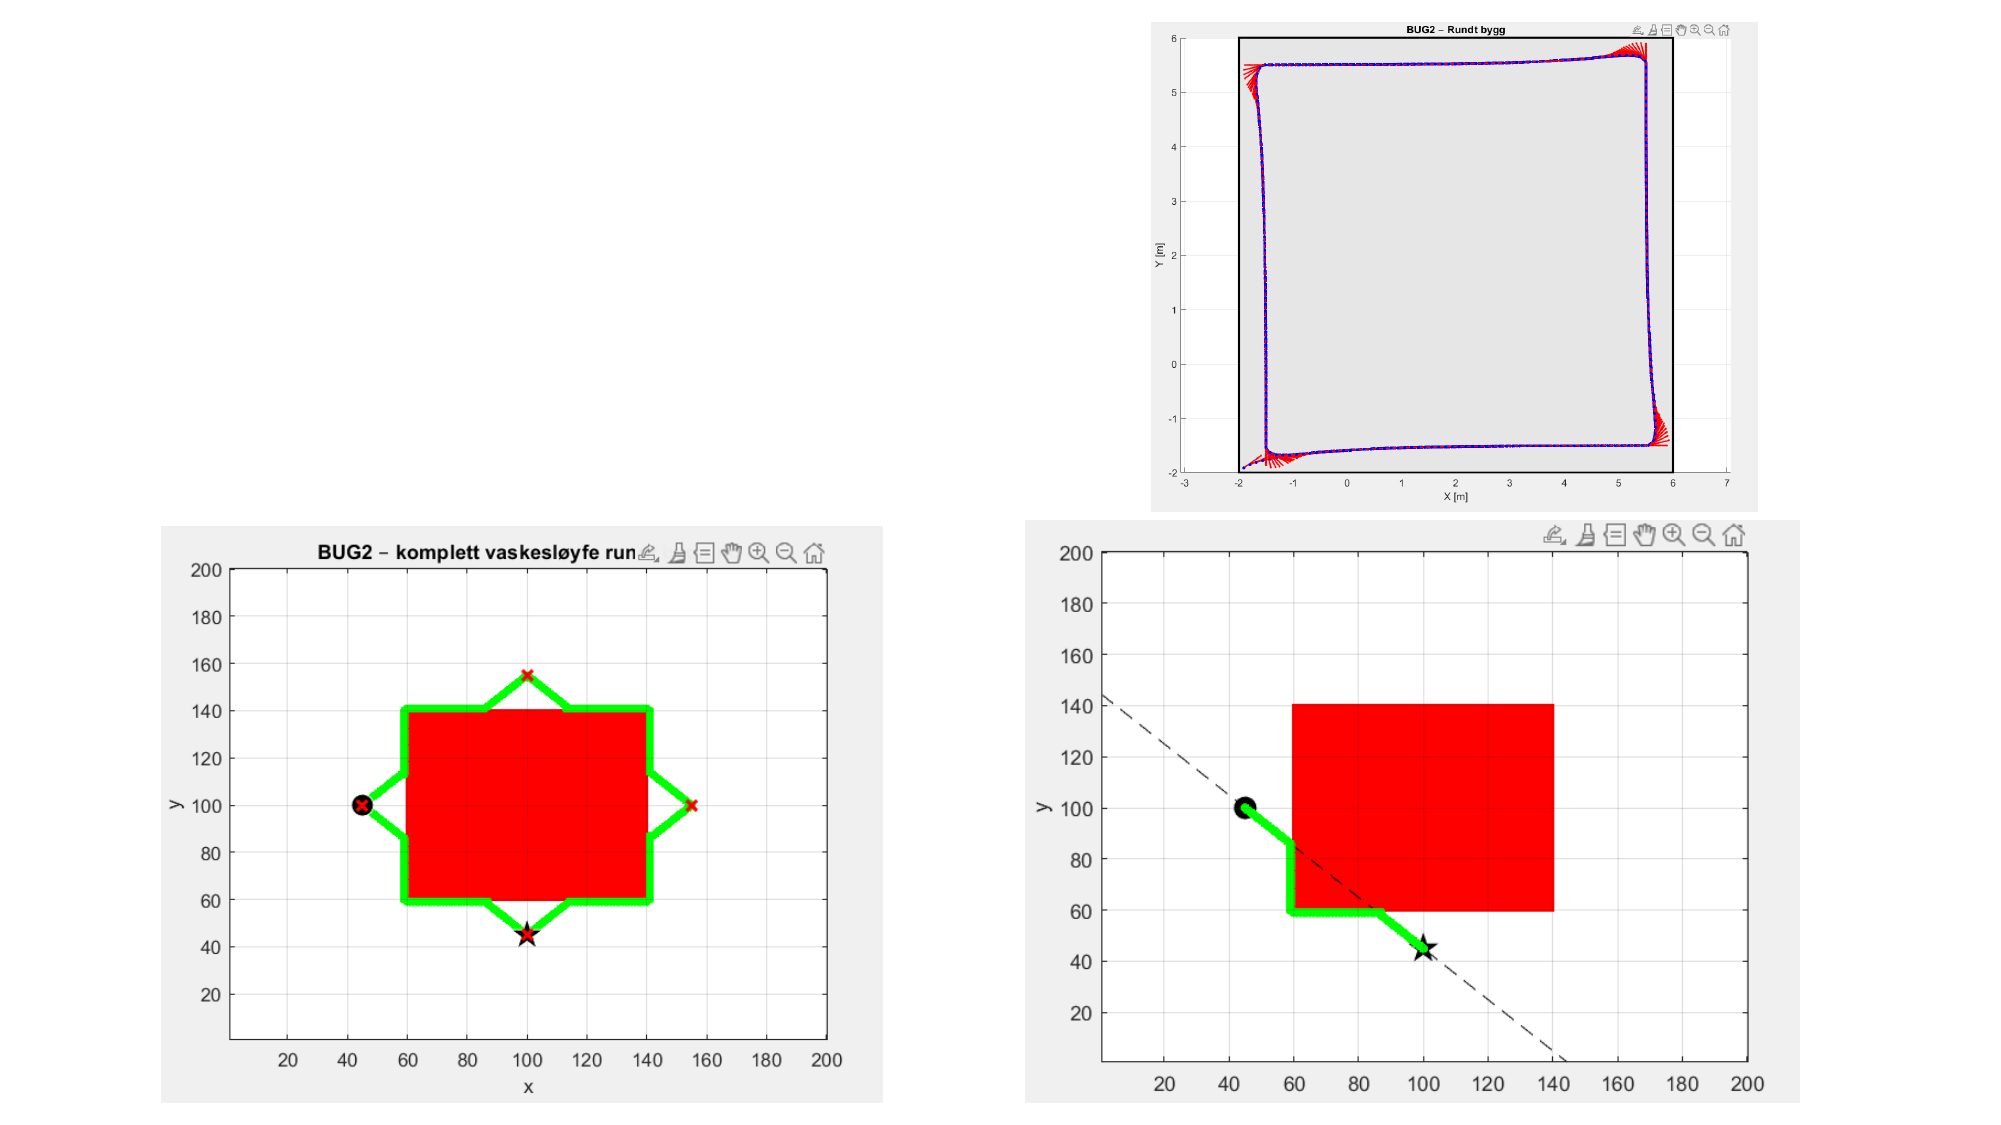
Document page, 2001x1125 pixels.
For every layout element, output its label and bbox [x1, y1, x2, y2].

picture [1151, 22, 1758, 512]
picture [1025, 520, 1800, 1103]
picture [161, 526, 883, 1103]
